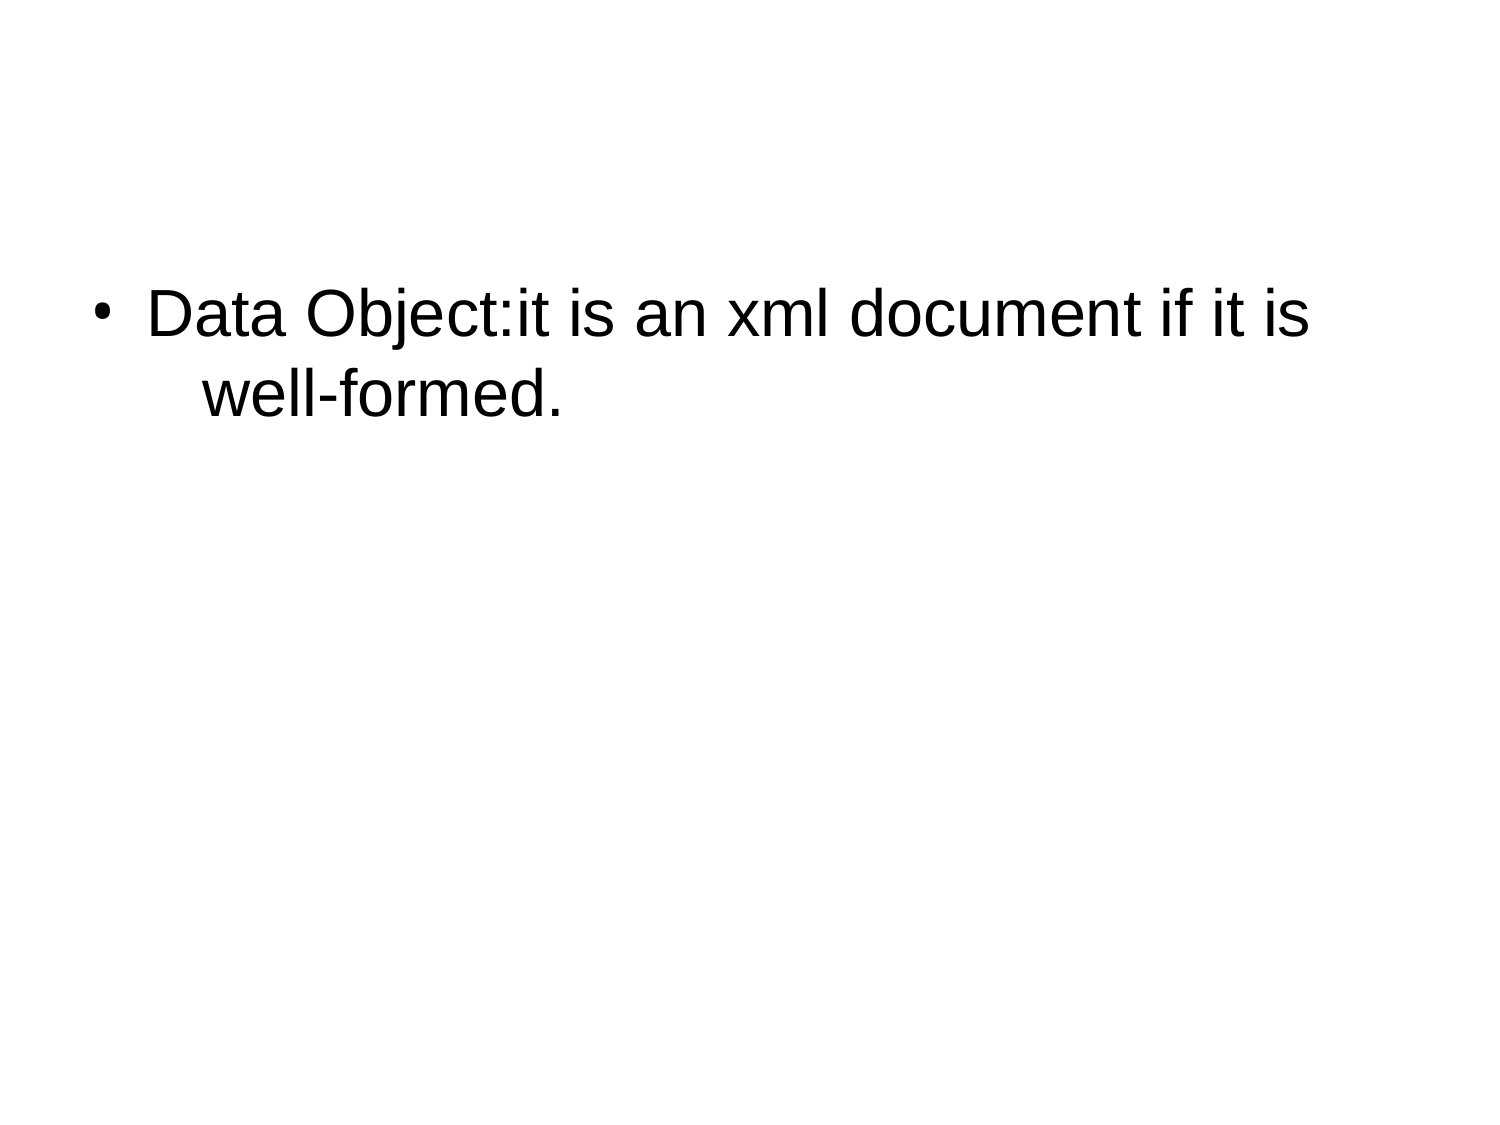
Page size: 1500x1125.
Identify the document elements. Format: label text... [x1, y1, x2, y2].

list Data Object:it is an xml document if it is well-formed. [75, 262, 1426, 1005]
